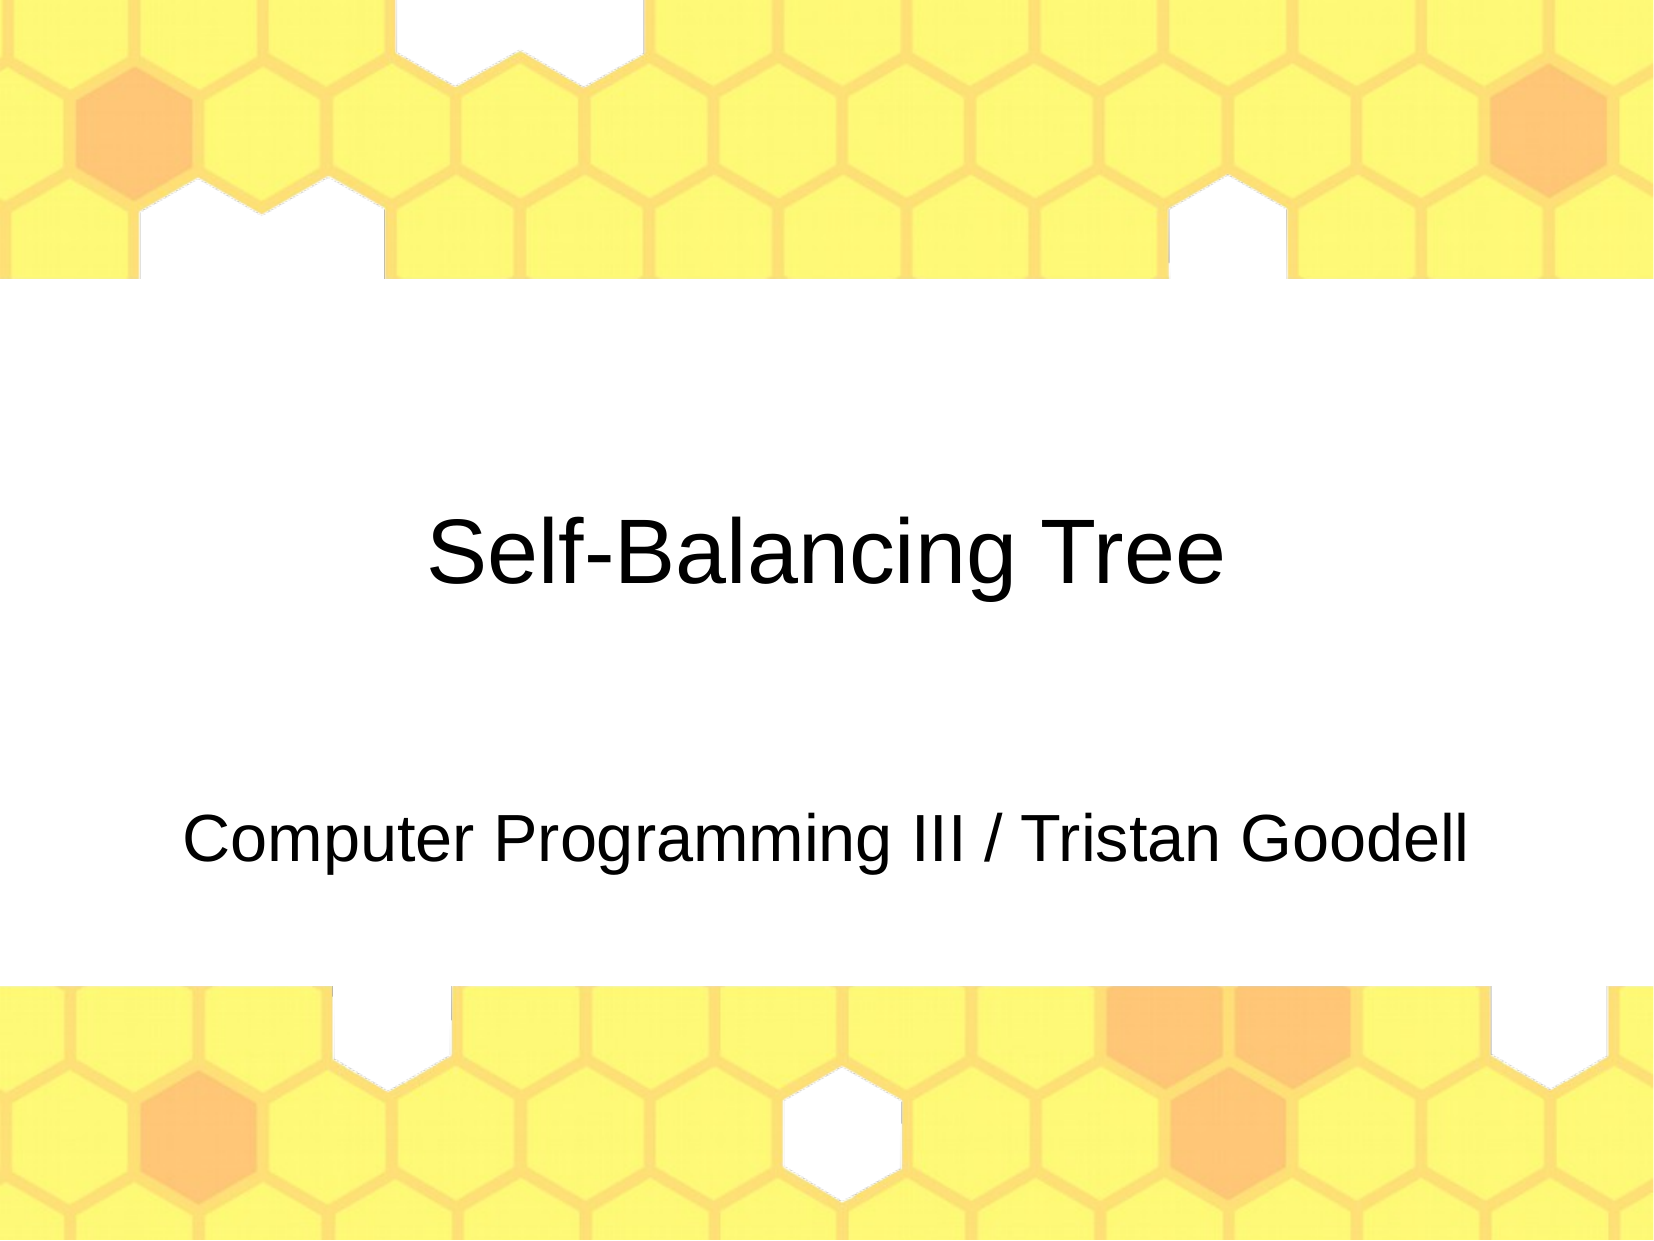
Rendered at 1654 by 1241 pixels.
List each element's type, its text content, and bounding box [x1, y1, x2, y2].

picture [0, 986, 1654, 1240]
title Self-Balancing Tree [82, 418, 1571, 686]
subtitle Computer Programming III / Tristan Goodell [82, 744, 1571, 934]
picture [0, 0, 1654, 279]
